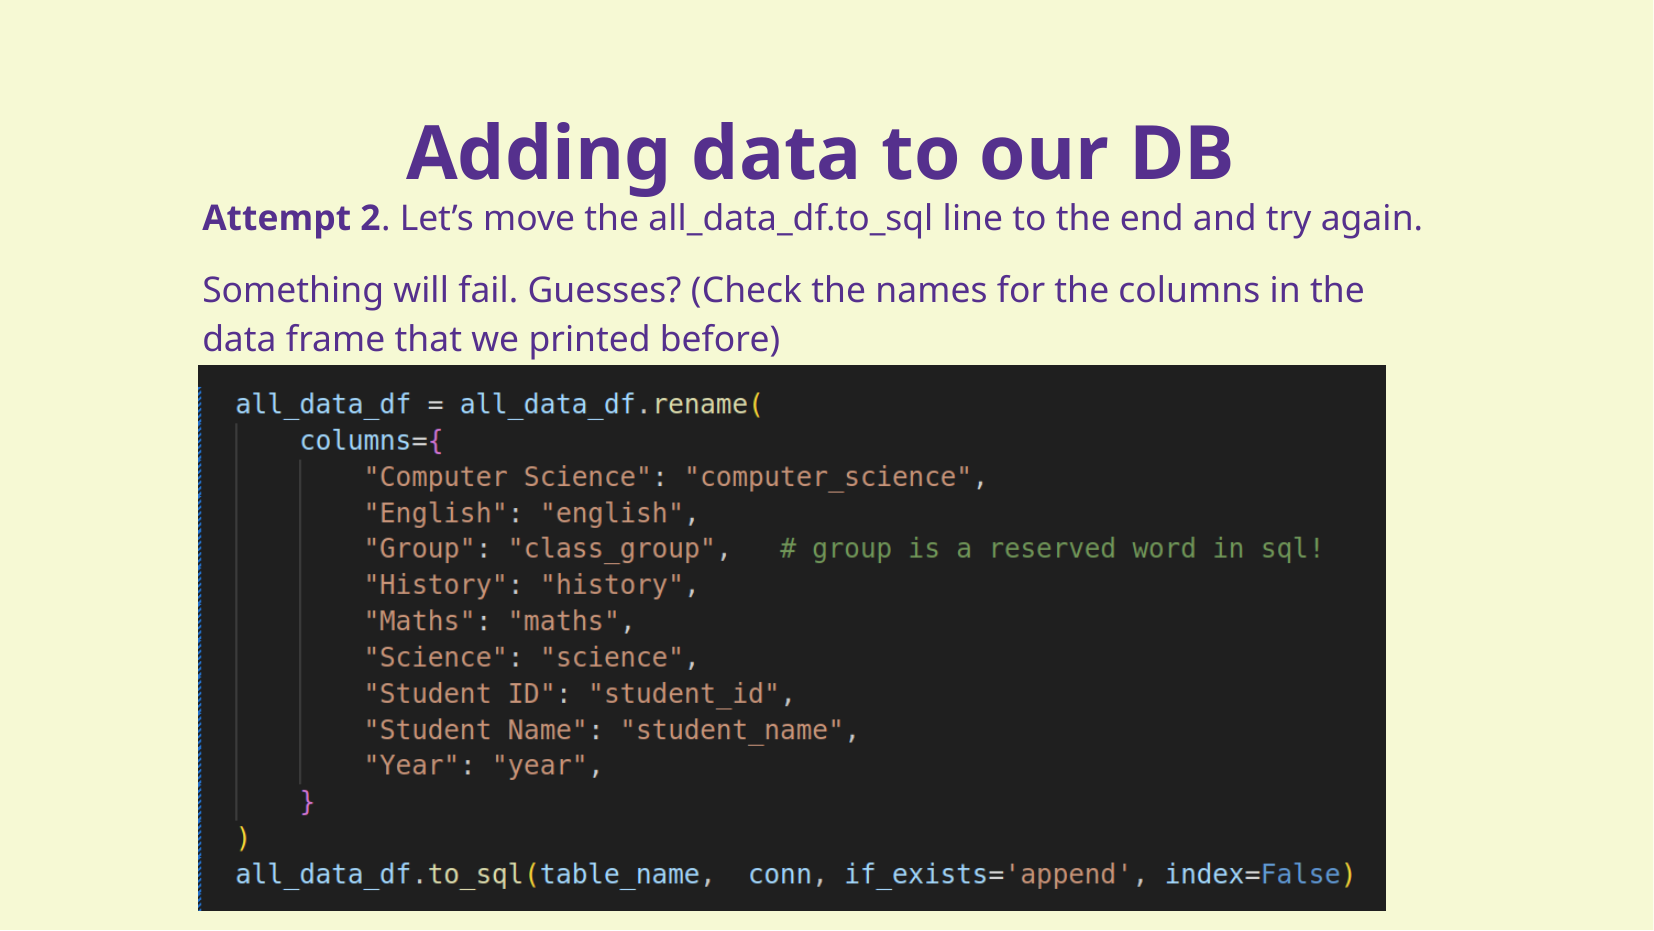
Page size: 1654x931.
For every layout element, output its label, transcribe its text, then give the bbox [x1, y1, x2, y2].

text_box Attempt 2. Let’s move the all_data_df.to_sql line to the end and try again. Something will fail. Guesses? (Check the names for the columns in the data frame that we printed before) [187, 202, 1463, 737]
picture [198, 365, 1386, 912]
title Adding data to our DB [76, 98, 1565, 202]
